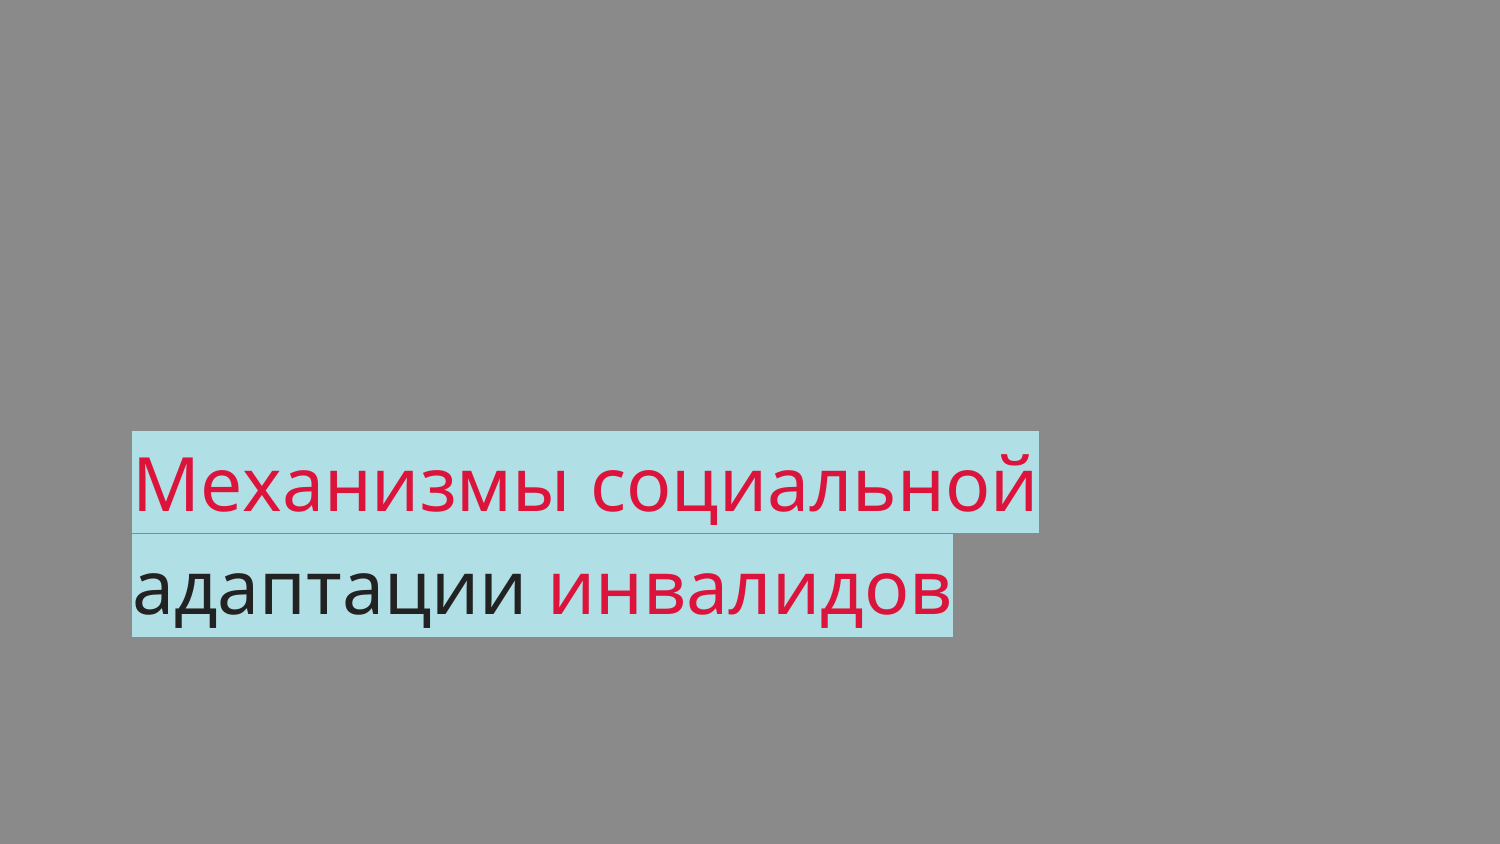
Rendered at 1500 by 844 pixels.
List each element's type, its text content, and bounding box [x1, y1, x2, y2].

title Механизмы социальной адаптации инвалидов [117, 407, 1308, 753]
